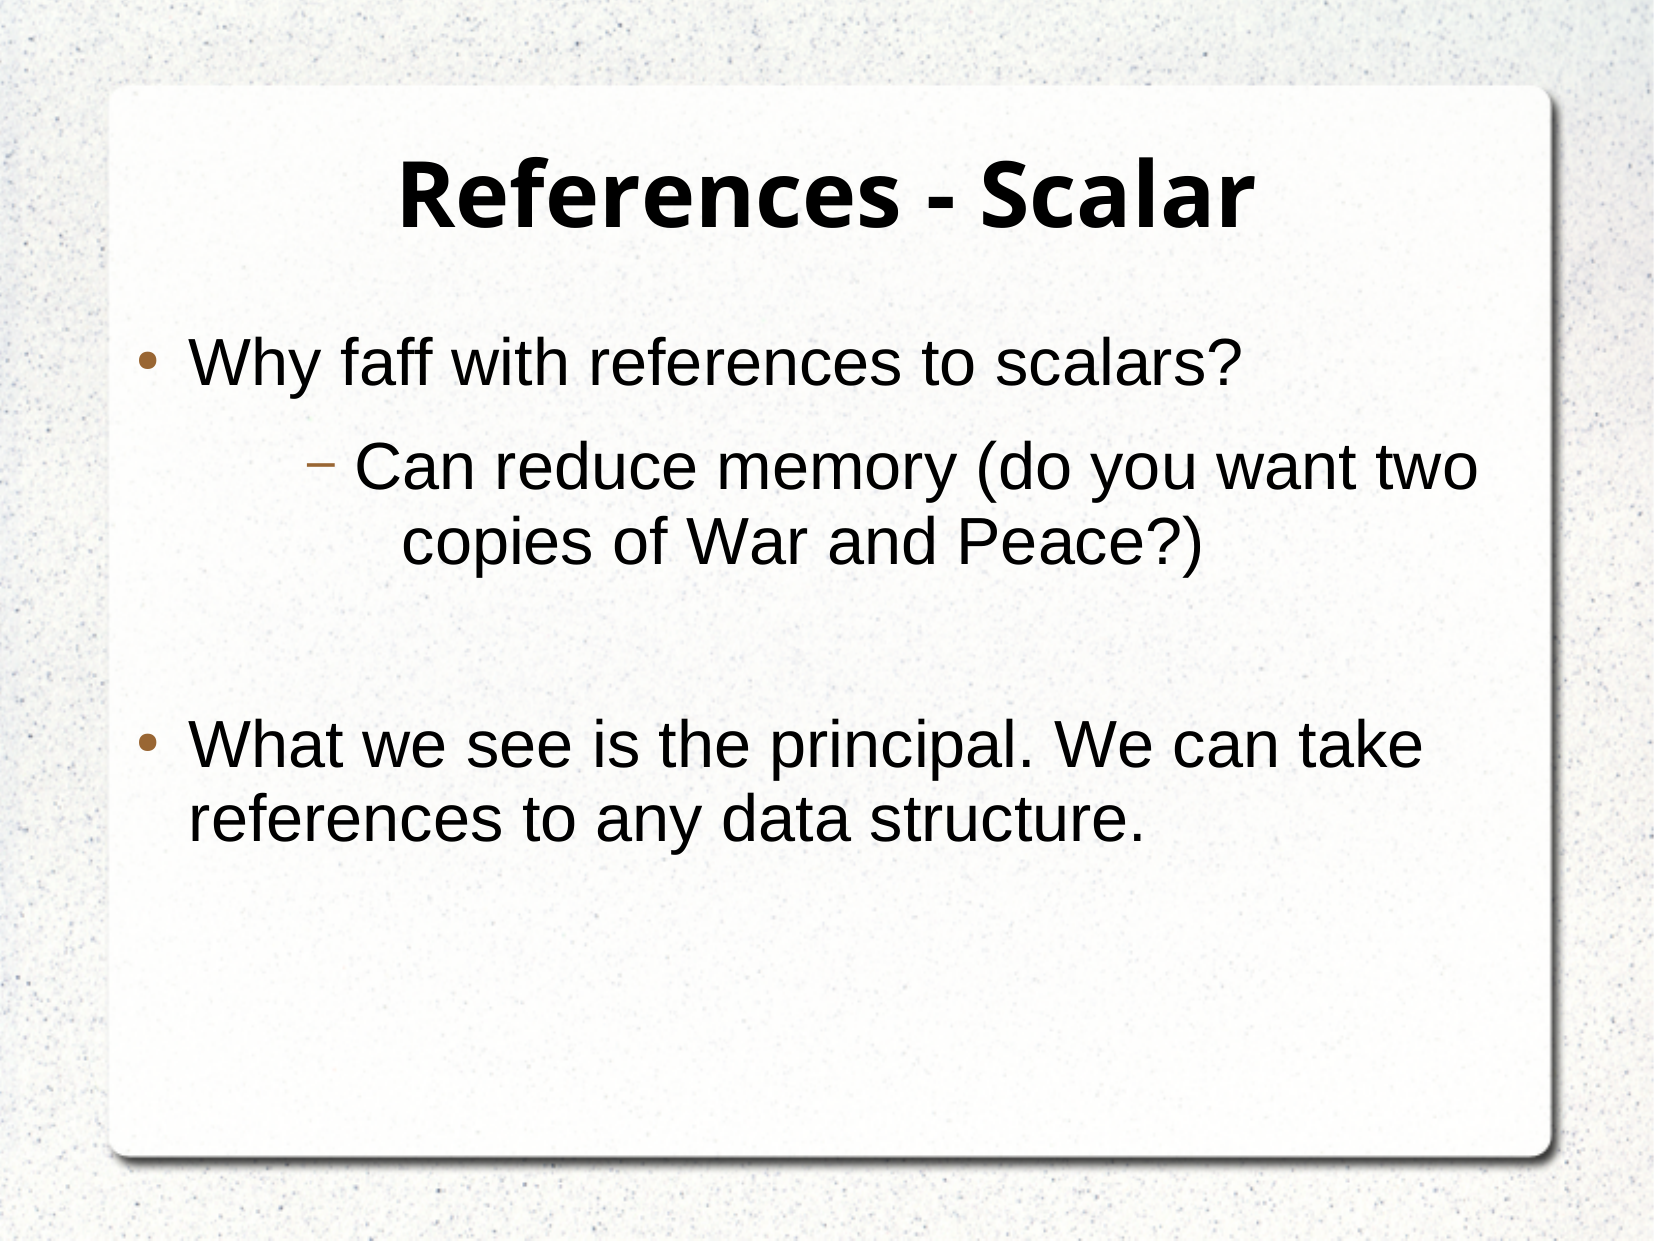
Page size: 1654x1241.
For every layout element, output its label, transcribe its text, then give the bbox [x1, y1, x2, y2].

list Why faff with references to scalars? Can reduce memory (do you want two copies of War and Peace?) What we see is the principal. We can take references to any data structure. [118, 324, 1506, 1063]
title References - Scalar [118, 88, 1536, 296]
picture [0, 0, 1654, 1241]
